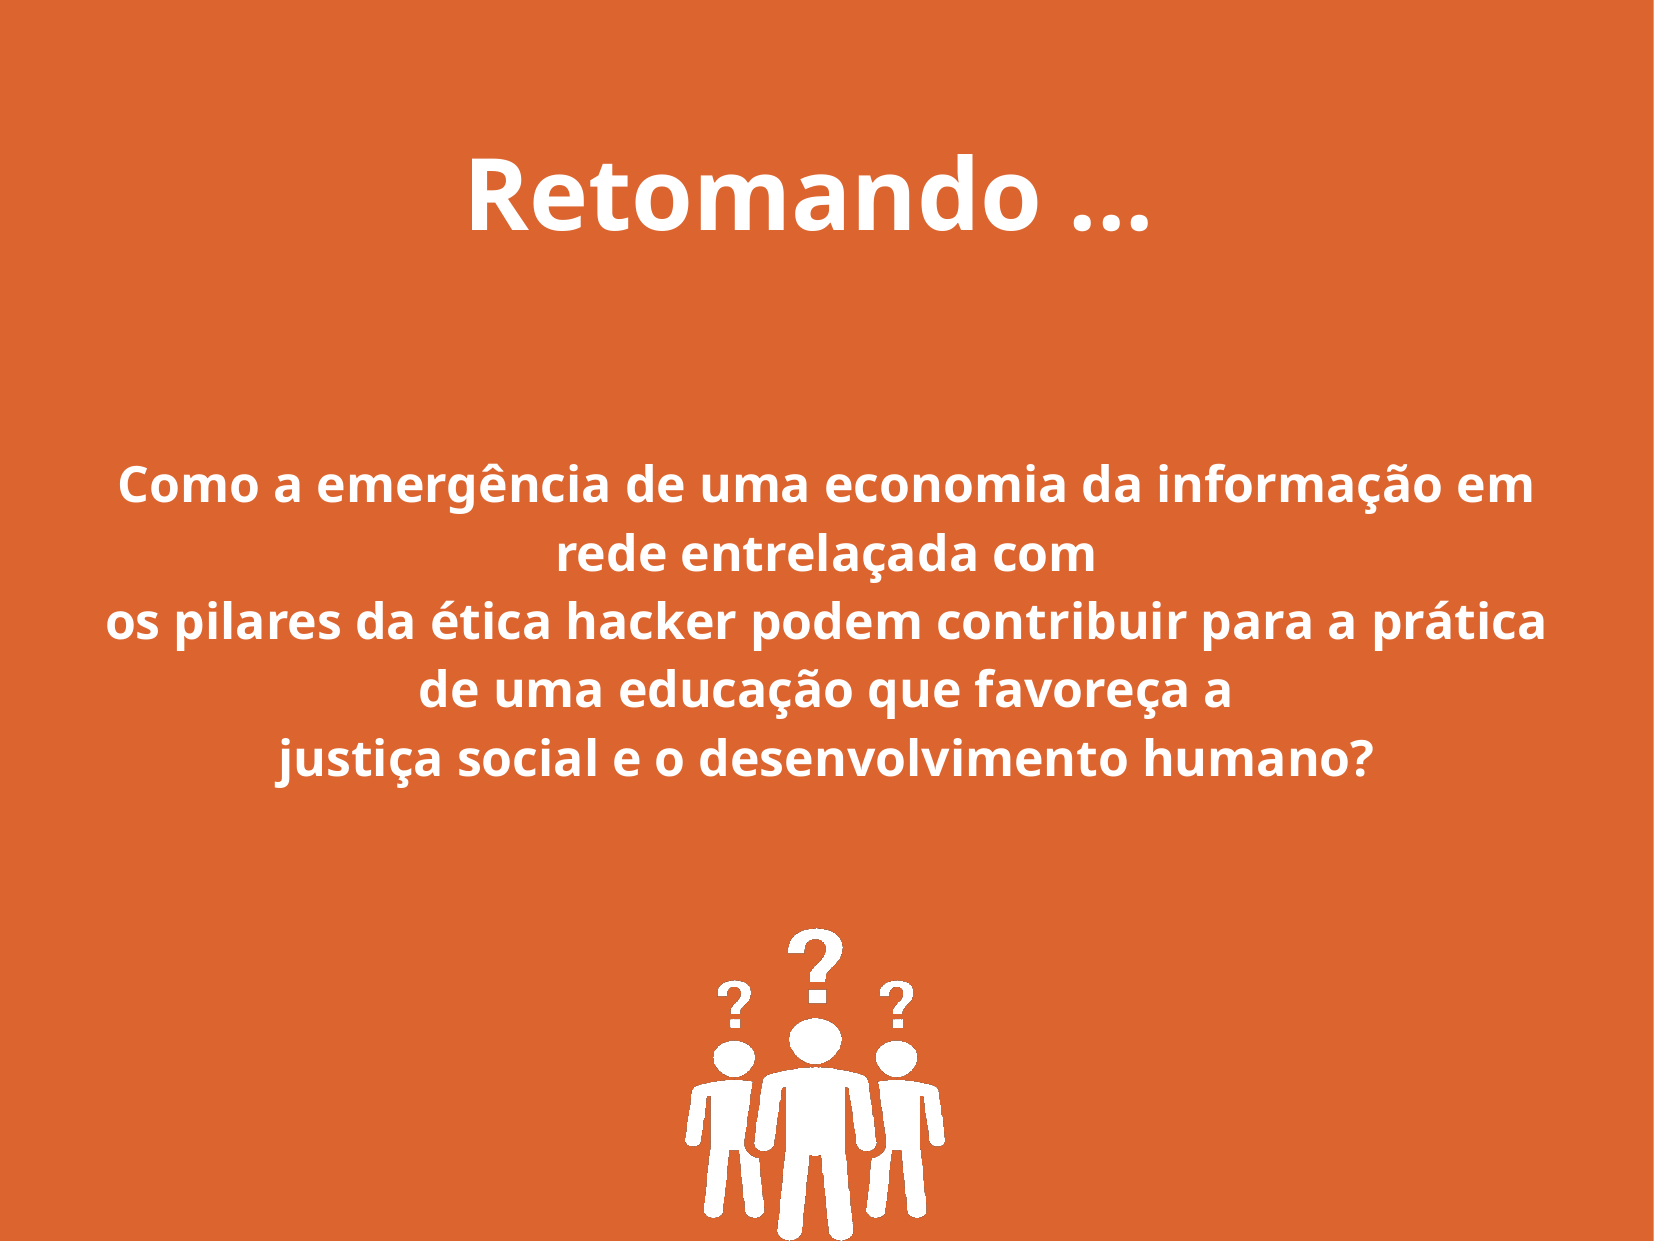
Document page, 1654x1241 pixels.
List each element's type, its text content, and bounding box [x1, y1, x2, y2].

text_box Como a emergência de uma economia da informação em rede entrelaçada com os pilares da ética hacker podem contribuir para a prática de uma educação que favoreça a justiça social e o desenvolvimento humano? [82, 283, 1571, 957]
picture [0, 0, 1654, 1241]
text_box Retomando ... [265, 94, 1353, 290]
